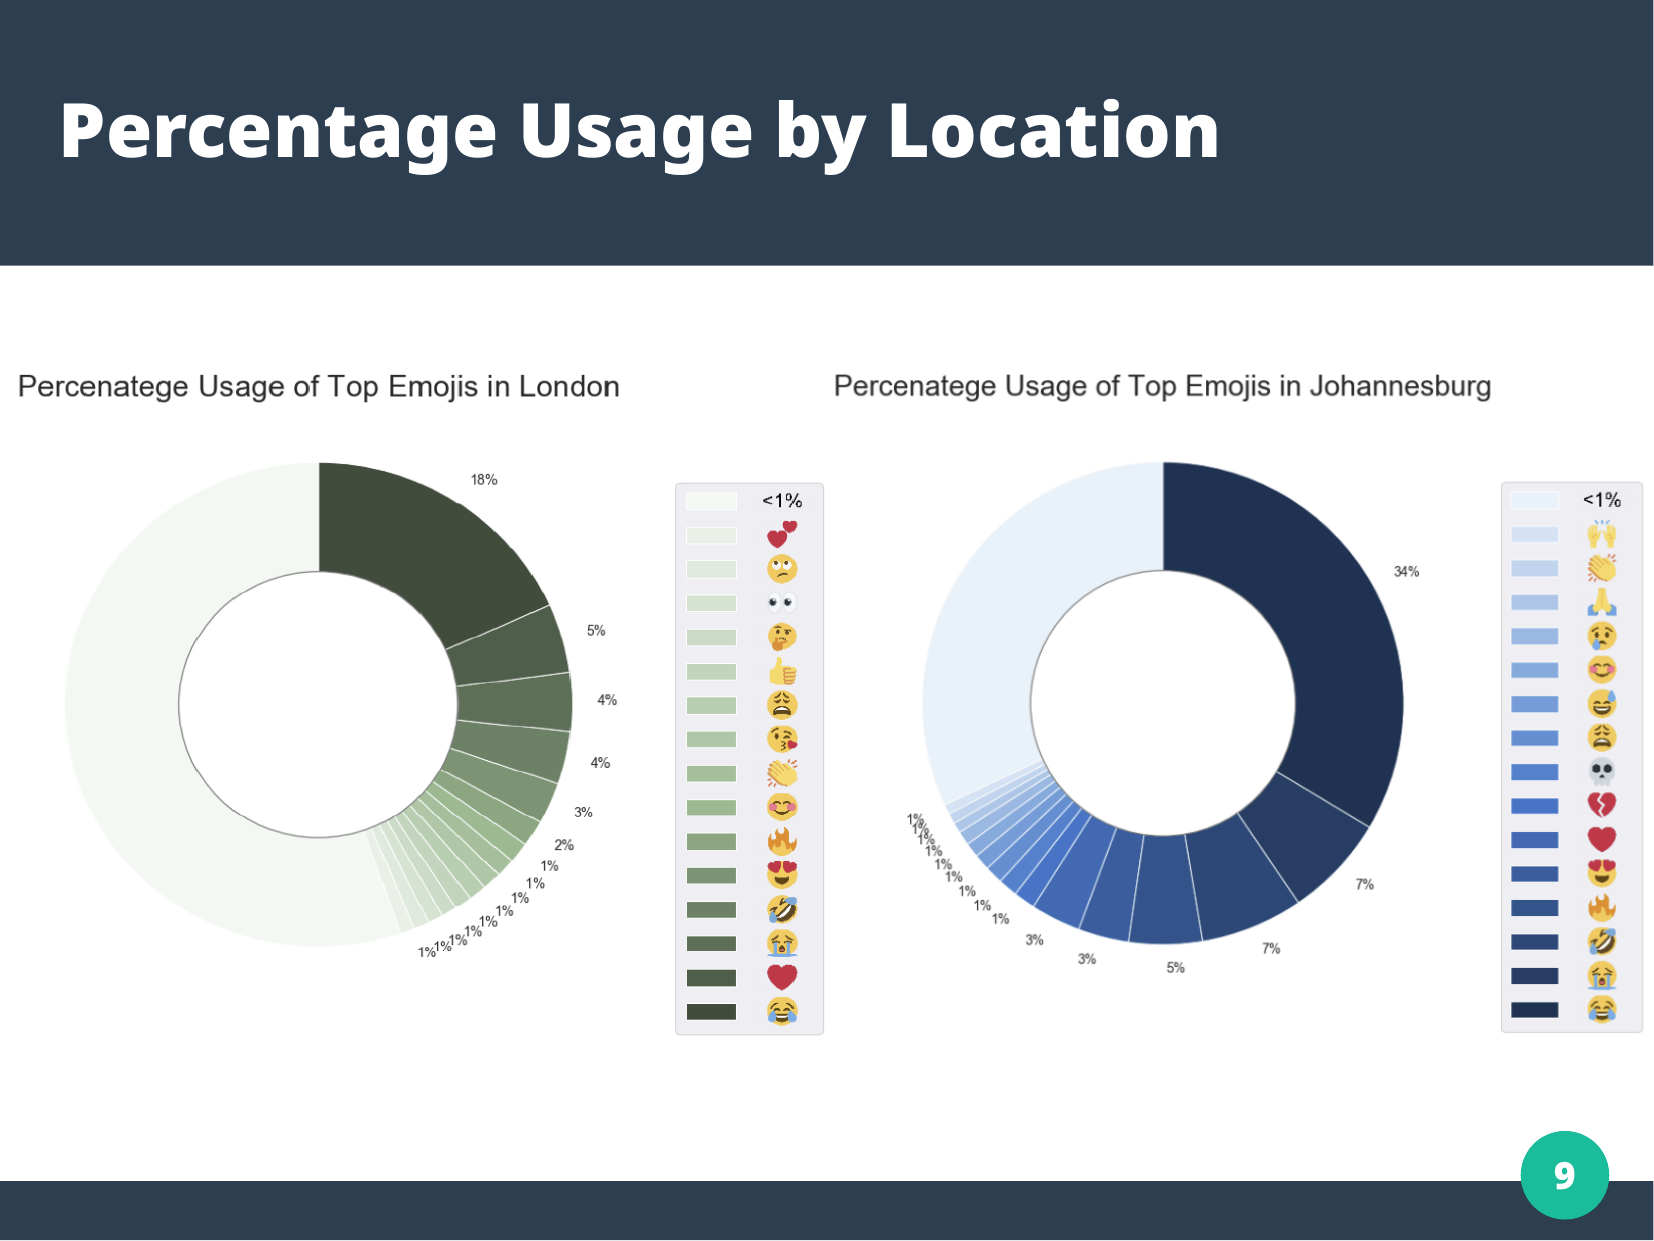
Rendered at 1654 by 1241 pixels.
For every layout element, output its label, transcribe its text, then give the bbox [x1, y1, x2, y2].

title Percentage Usage by Location [59, 49, 1595, 207]
picture [11, 370, 1649, 1041]
